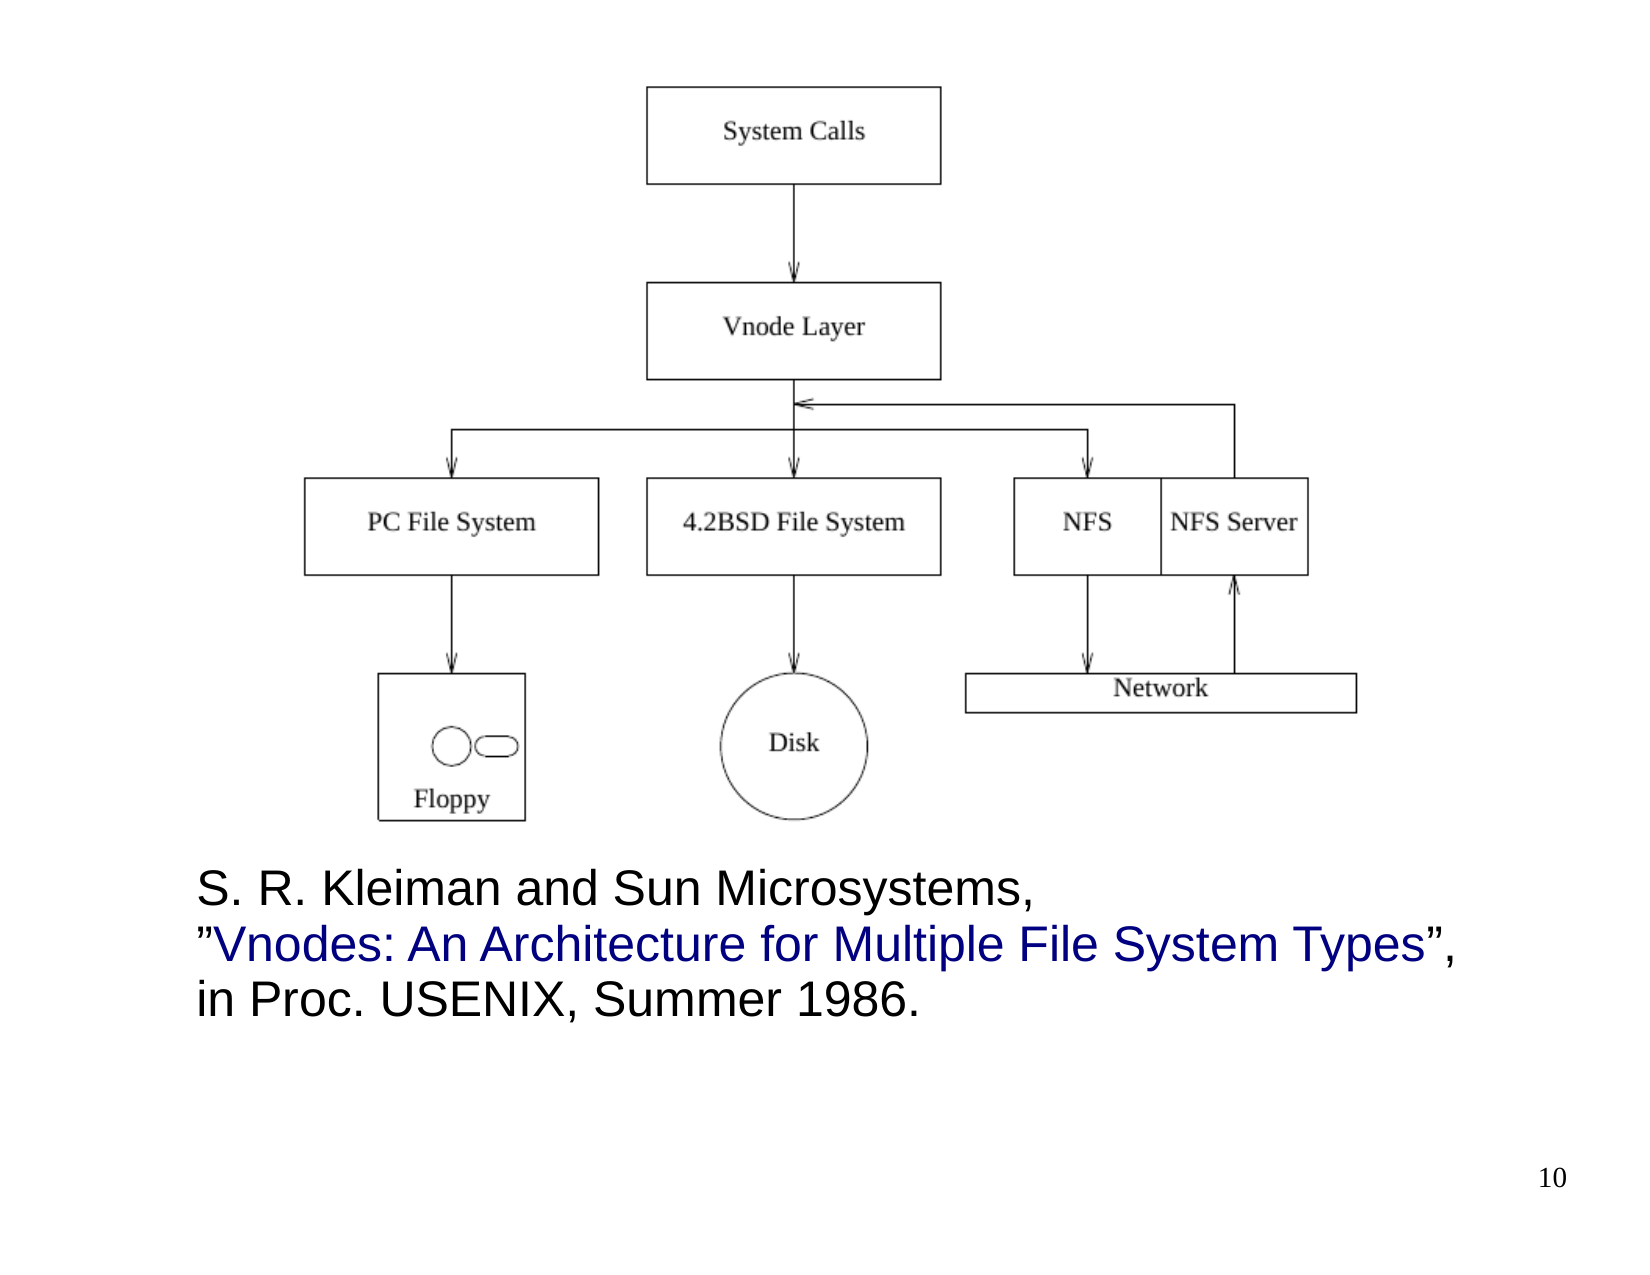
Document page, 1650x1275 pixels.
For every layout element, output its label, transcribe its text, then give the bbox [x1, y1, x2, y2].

picture [184, 35, 1470, 852]
text_box S. R. Kleiman and Sun Microsystems, ”Vnodes: An Architecture for Multiple File System Types”, in Proc. USENIX, Summer 1986. [181, 852, 1473, 1035]
